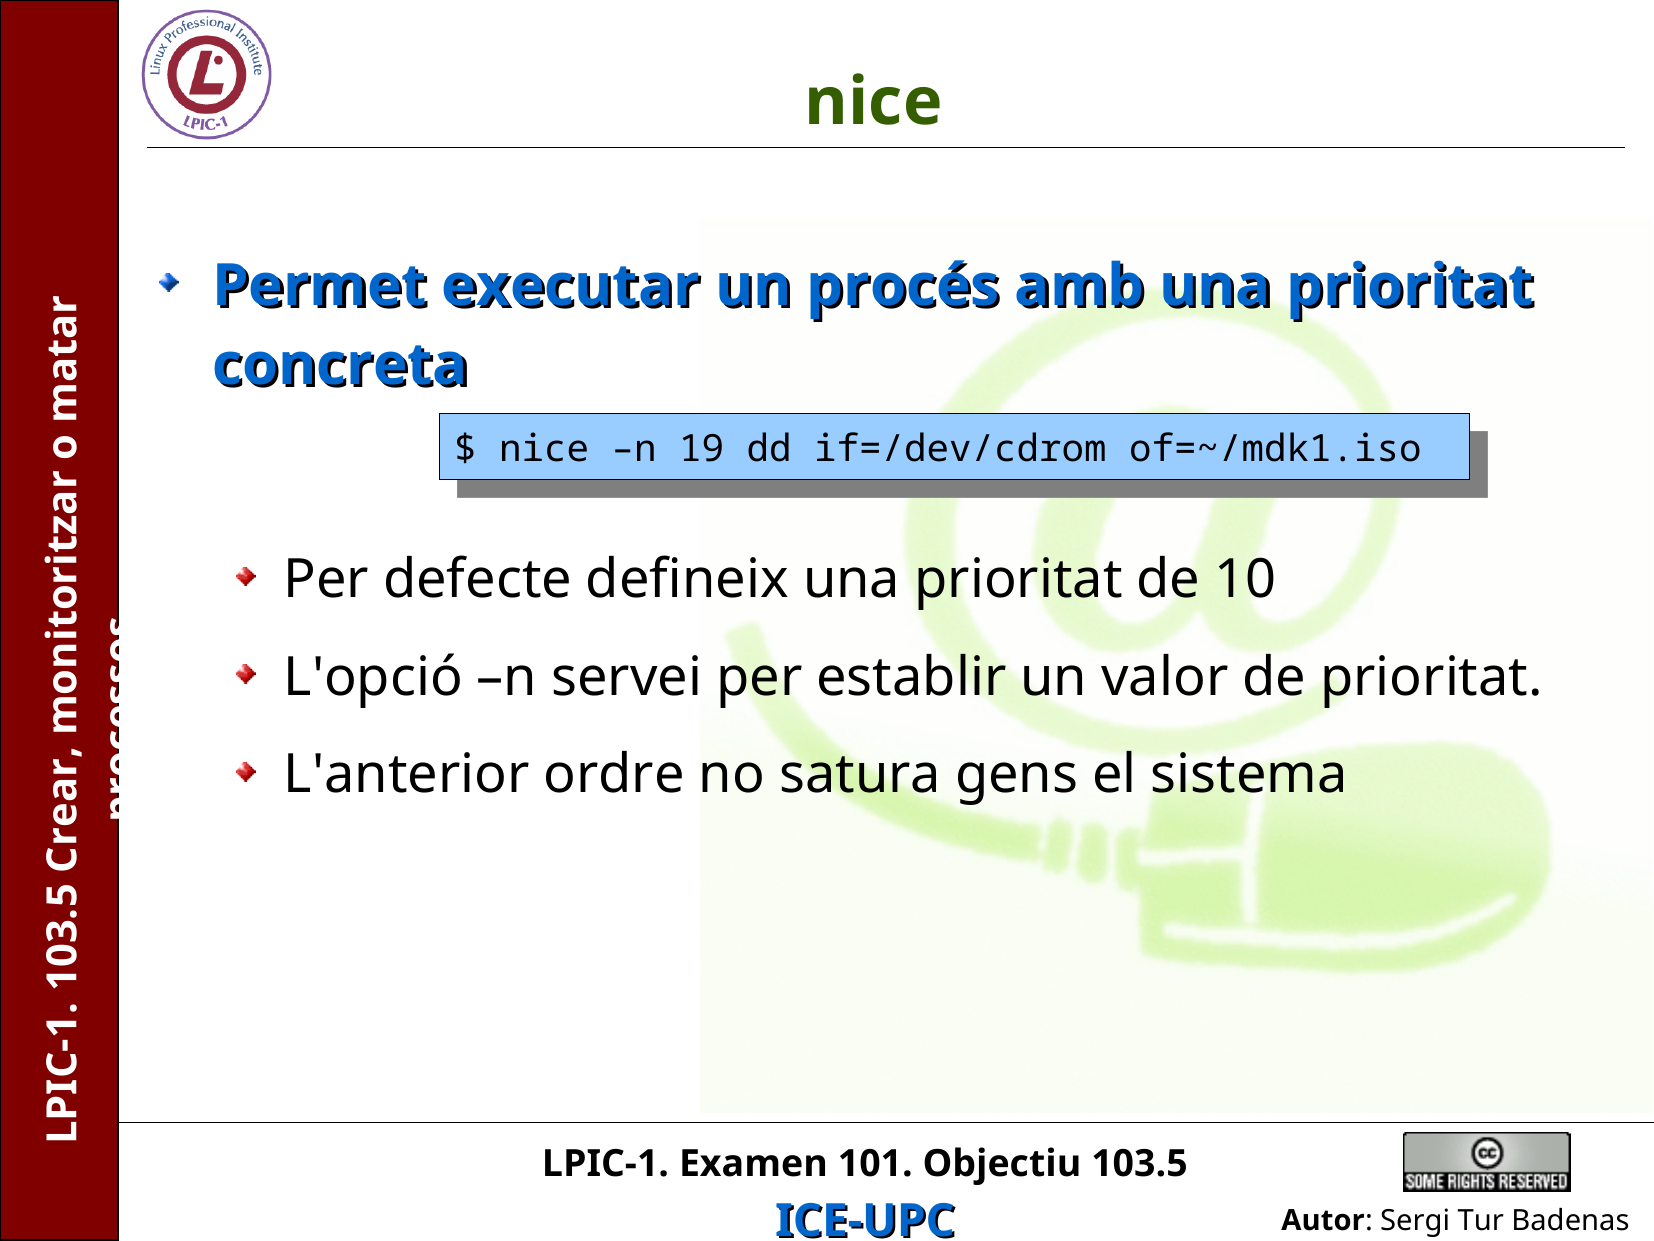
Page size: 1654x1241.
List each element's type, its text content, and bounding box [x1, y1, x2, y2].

list Permet executar un procés amb una prioritat concreta Per defecte defineix una prioritat de 10 L'opció –n servei per establir un valor de prioritat. L'anterior ordre no satura gens el sistema [141, 242, 1630, 1078]
title nice [129, 55, 1619, 142]
text_box $ nice –n 19 dd if=/dev/cdrom of=~/mdk1.iso [439, 413, 1470, 478]
picture [135, 5, 277, 55]
picture [700, 217, 1654, 1113]
picture [1403, 1132, 1571, 1192]
